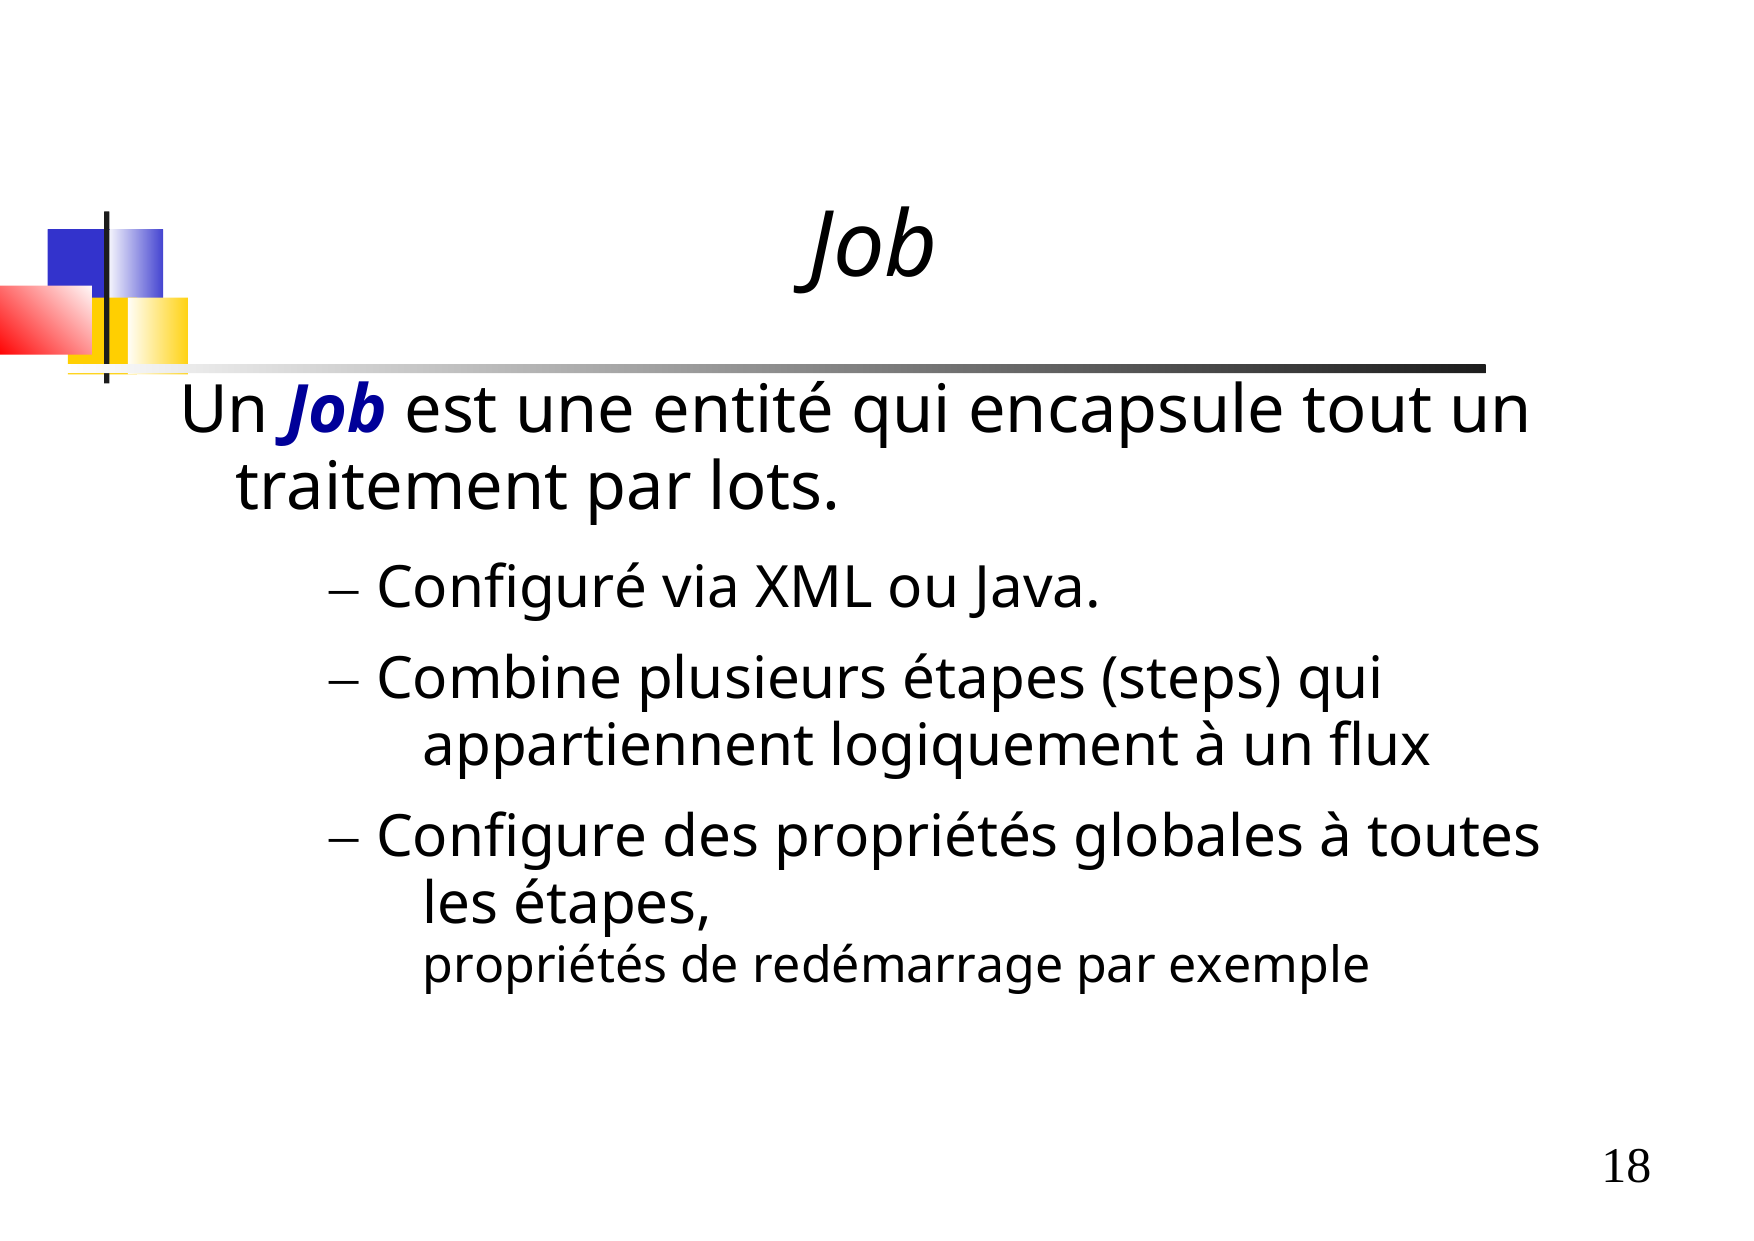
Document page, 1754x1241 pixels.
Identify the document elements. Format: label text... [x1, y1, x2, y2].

title Job [179, 139, 1567, 351]
list Un Job est une entité qui encapsule tout un traitement par lots. Configuré via XML ou Java. Combine plusieurs étapes (steps) qui appartiennent logiquement à un flux Configure des propriétés globales à toutes les étapes, propriétés de redémarrage par exemple [179, 371, 1567, 1091]
